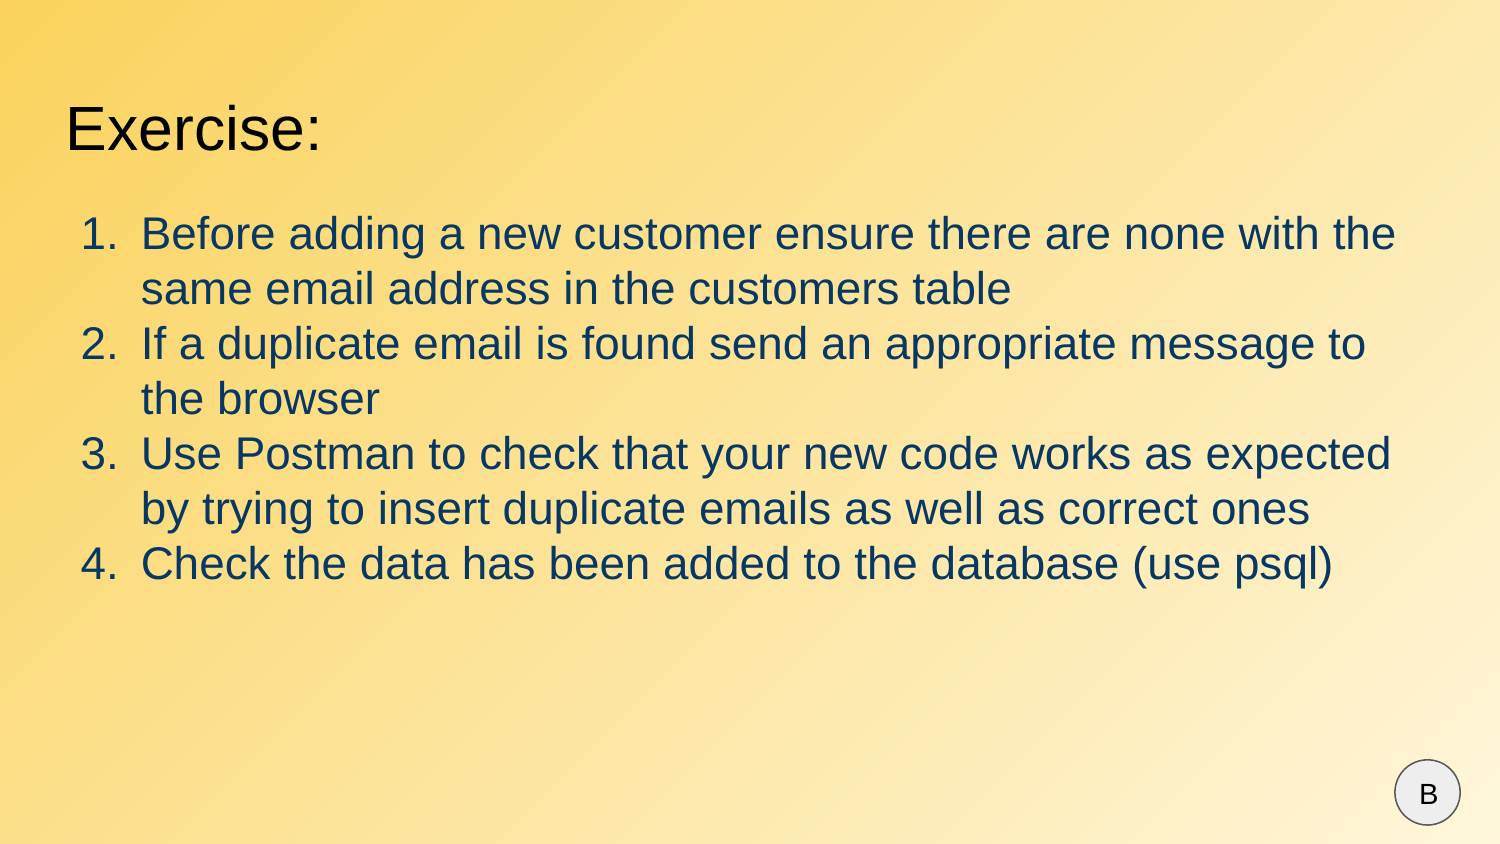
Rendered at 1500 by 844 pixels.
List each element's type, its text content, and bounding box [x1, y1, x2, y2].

text_box B [1394, 759, 1461, 826]
text_box Before adding a new customer ensure there are none with the same email address in the customers table If a duplicate email is found send an appropriate message to the browser Use Postman to check that your new code works as expected by trying to insert duplicate emails as well as correct ones Check the data has been added to the database (use psql) [51, 189, 1449, 750]
text_box Exercise: [51, 72, 1449, 167]
